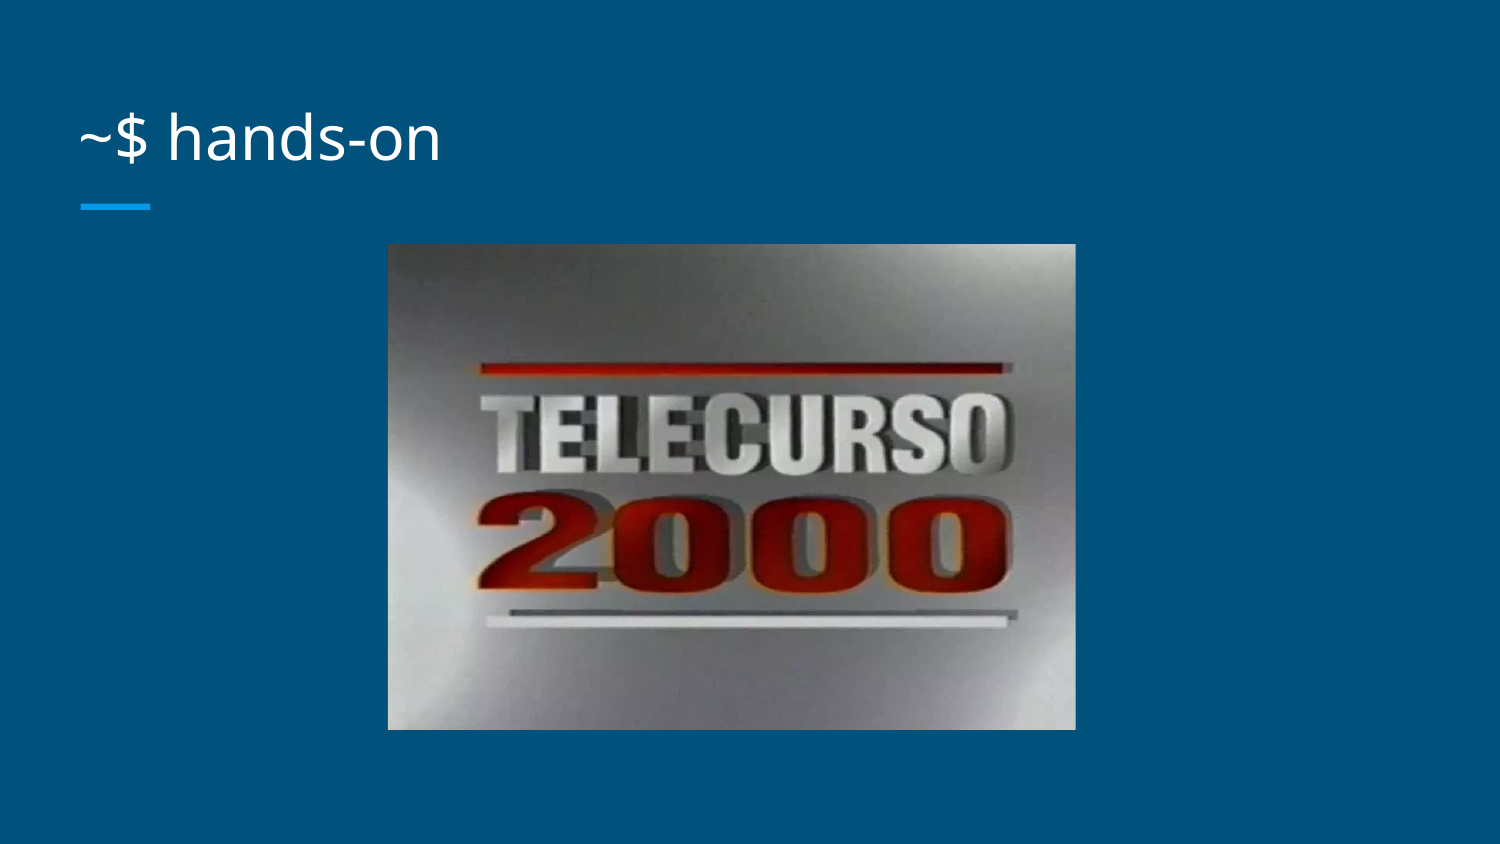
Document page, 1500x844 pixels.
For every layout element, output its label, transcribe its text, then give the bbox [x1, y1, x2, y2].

title ~$ hands-on [63, 75, 1437, 188]
picture [388, 245, 1075, 729]
